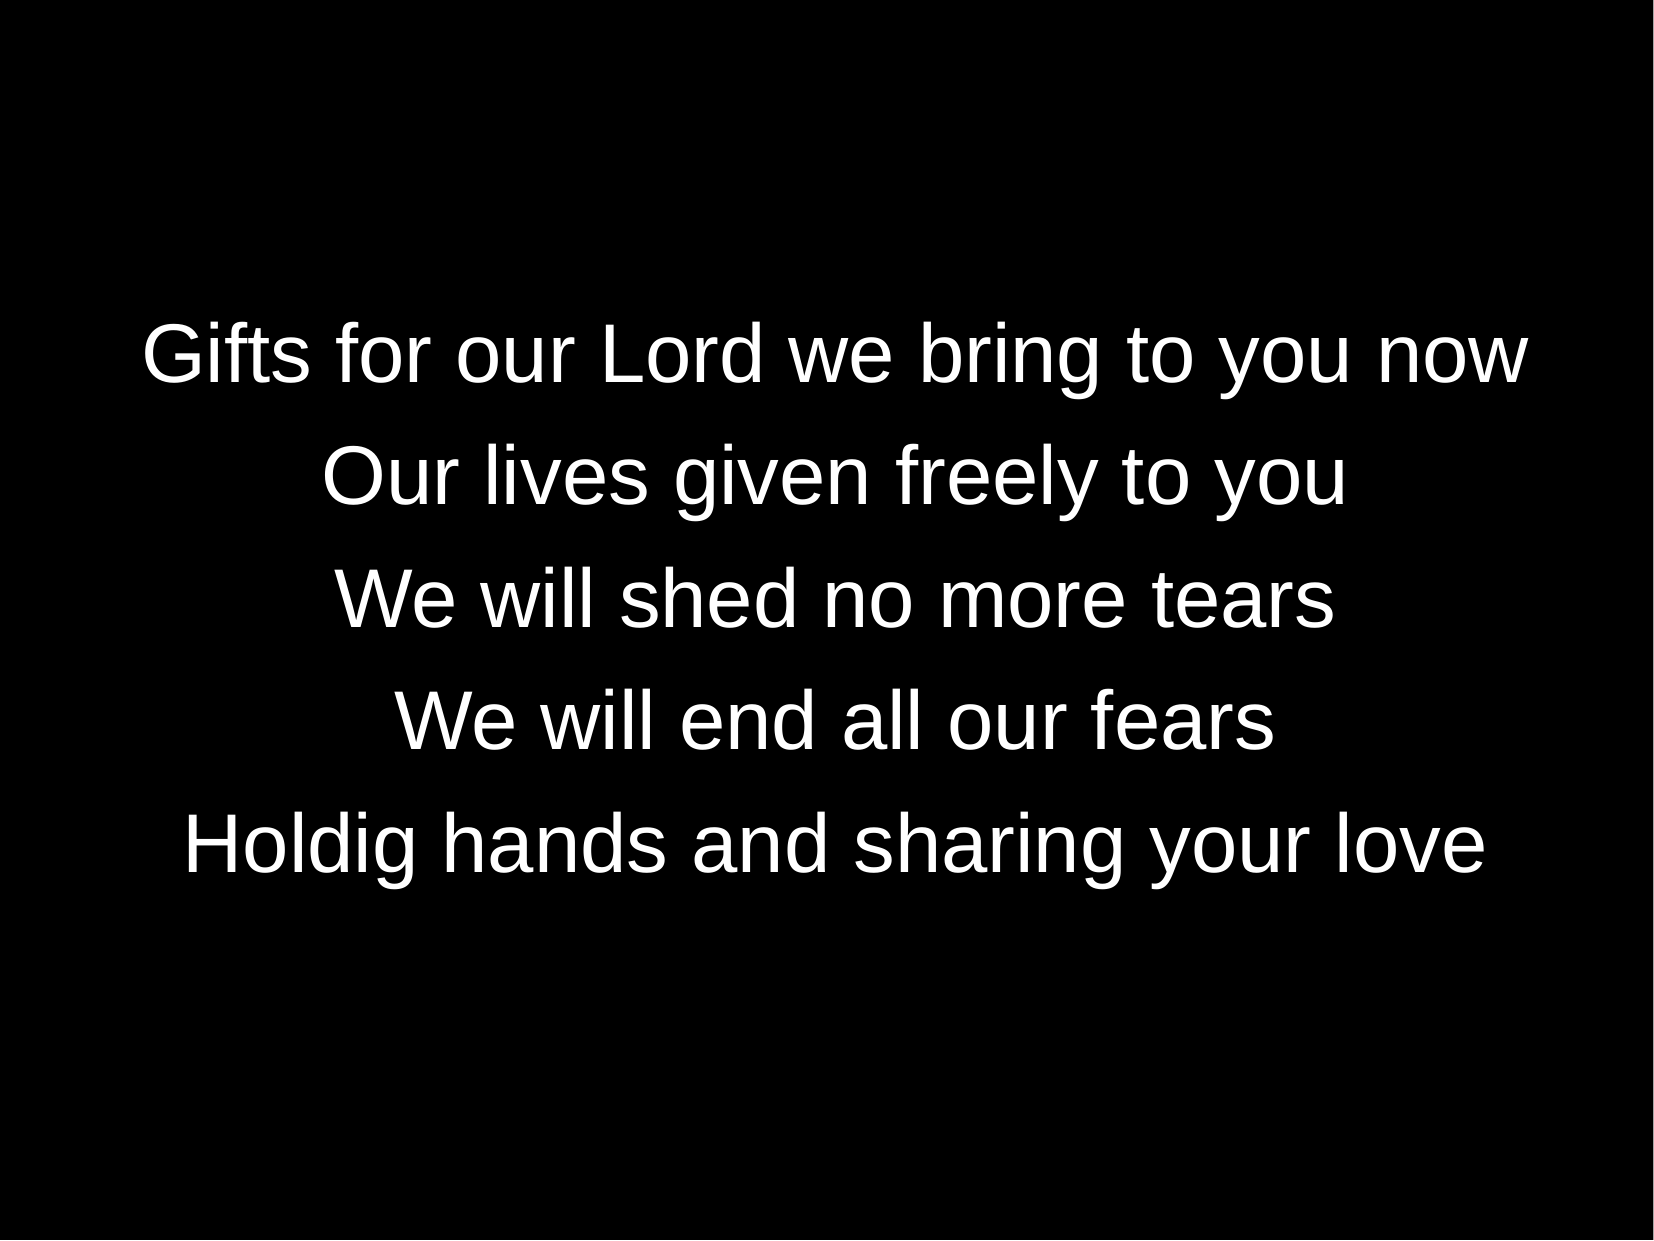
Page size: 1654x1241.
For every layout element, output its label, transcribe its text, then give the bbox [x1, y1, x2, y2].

list Gifts for our Lord we bring to you now Our lives given freely to you We will shed no more tears We will end all our fears Holdig hands and sharing your love [0, 307, 1654, 1027]
